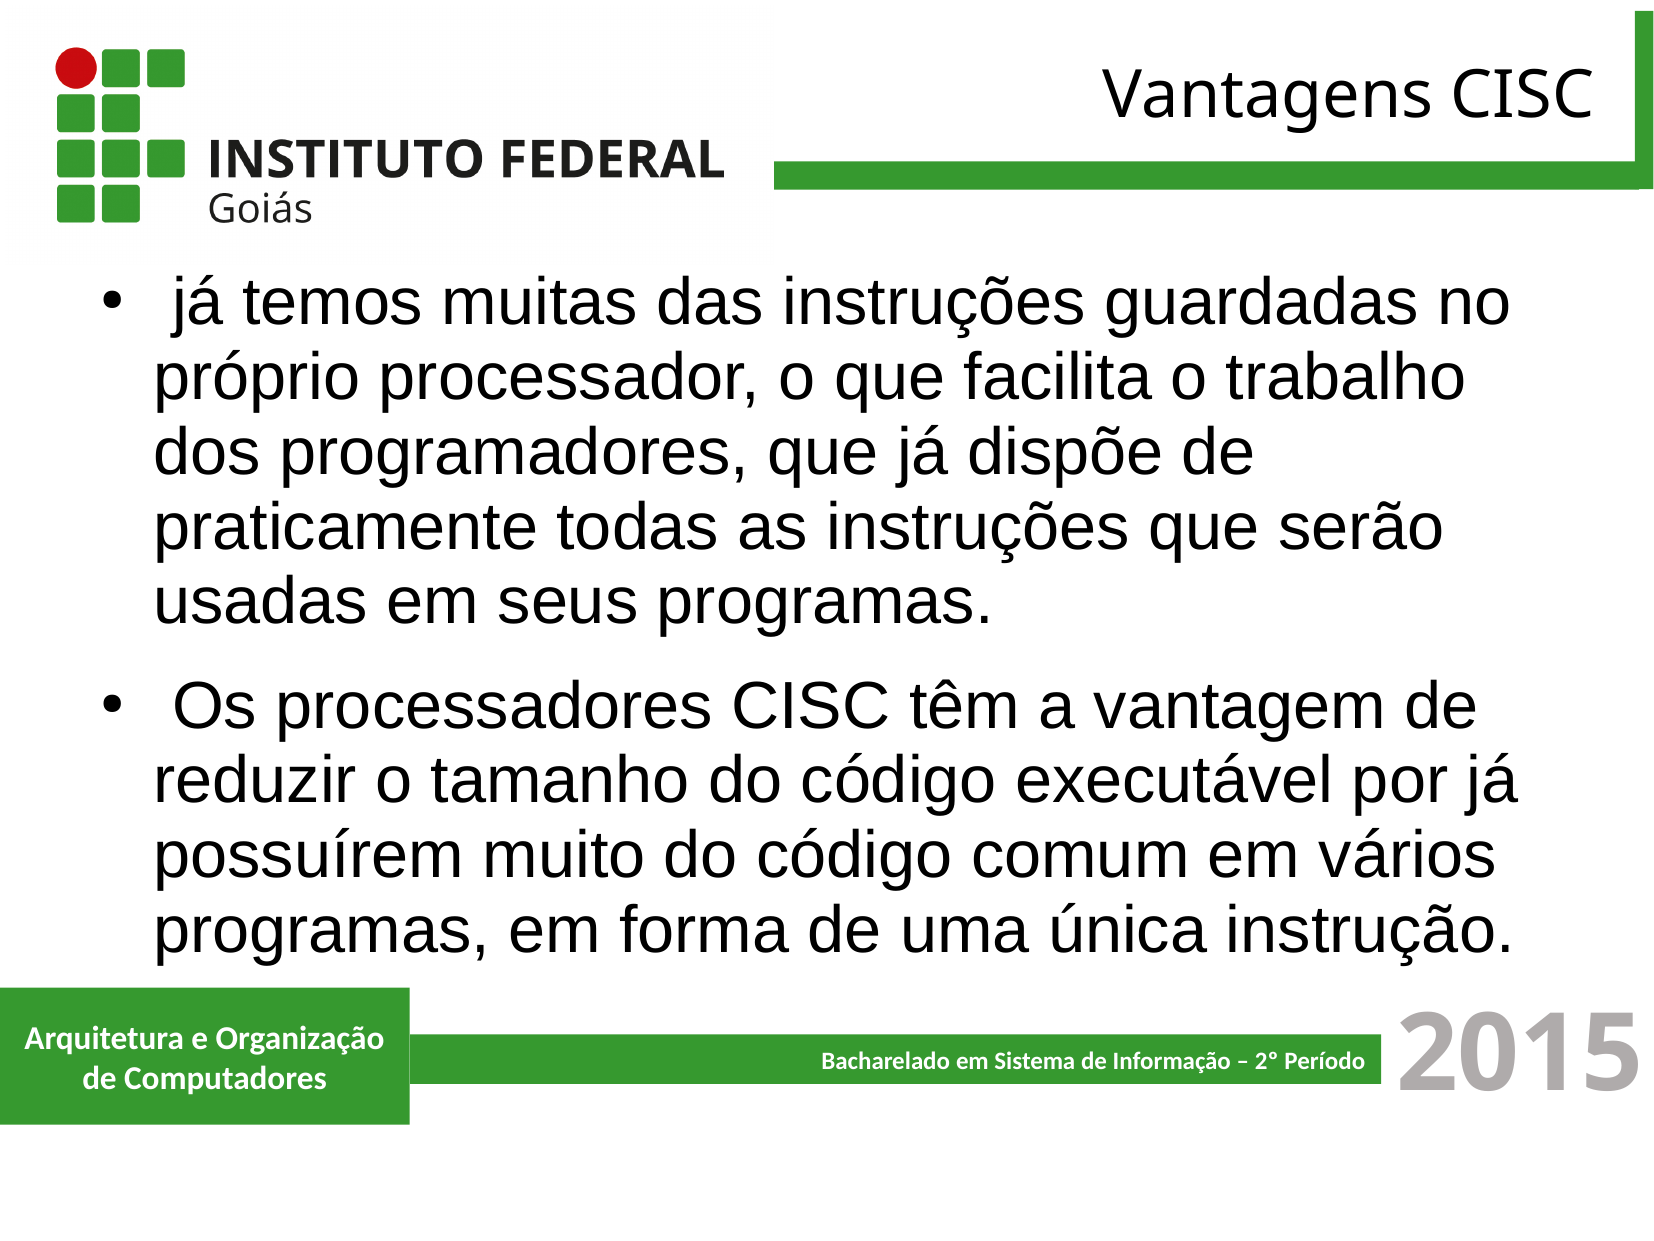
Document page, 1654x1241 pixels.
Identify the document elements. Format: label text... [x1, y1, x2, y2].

text_box Vantagens CISC [860, 42, 1610, 138]
text_box 2015 [1381, 975, 1648, 1125]
picture [5, 5, 774, 265]
list já temos muitas das instruções guardadas no próprio processador, o que facilita o trabalho dos programadores, que já dispõe de praticamente todas as instruções que serão usadas em seus programas. Os processadores CISC têm a vantagem de reduzir o tamanho do código executável por já possuírem muito do código comum em vários programas, em forma de uma única instrução. [82, 264, 1571, 967]
text_box Arquitetura e Organização de Computadores [0, 987, 410, 1125]
text_box [774, 10, 1654, 190]
text_box Bacharelado em Sistema de Informação – 2º Período [410, 1034, 1382, 1084]
